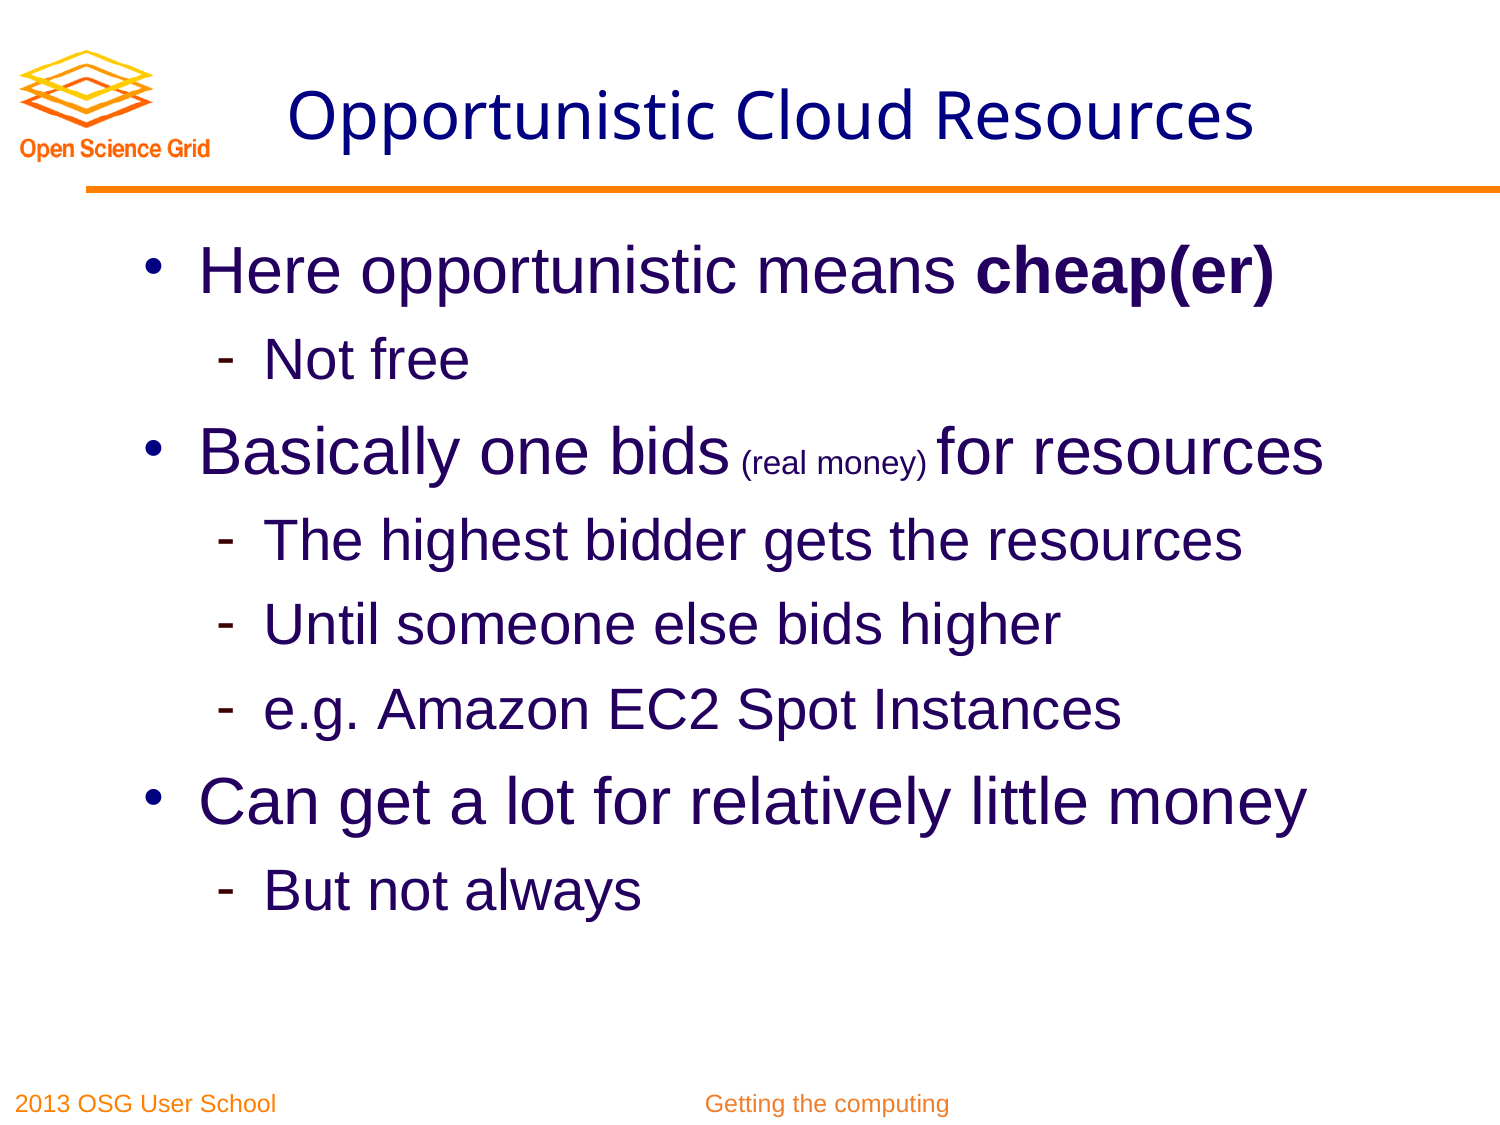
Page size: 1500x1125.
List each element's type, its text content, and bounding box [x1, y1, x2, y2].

list Here opportunistic means cheap(er) Not free Basically one bids (real money) for resources The highest bidder gets the resources Until someone else bids higher e.g. Amazon EC2 Spot Instances Can get a lot for relatively little money But not always [127, 218, 1403, 1036]
picture [0, 27, 201, 179]
title Opportunistic Cloud Resources [201, 18, 1342, 207]
